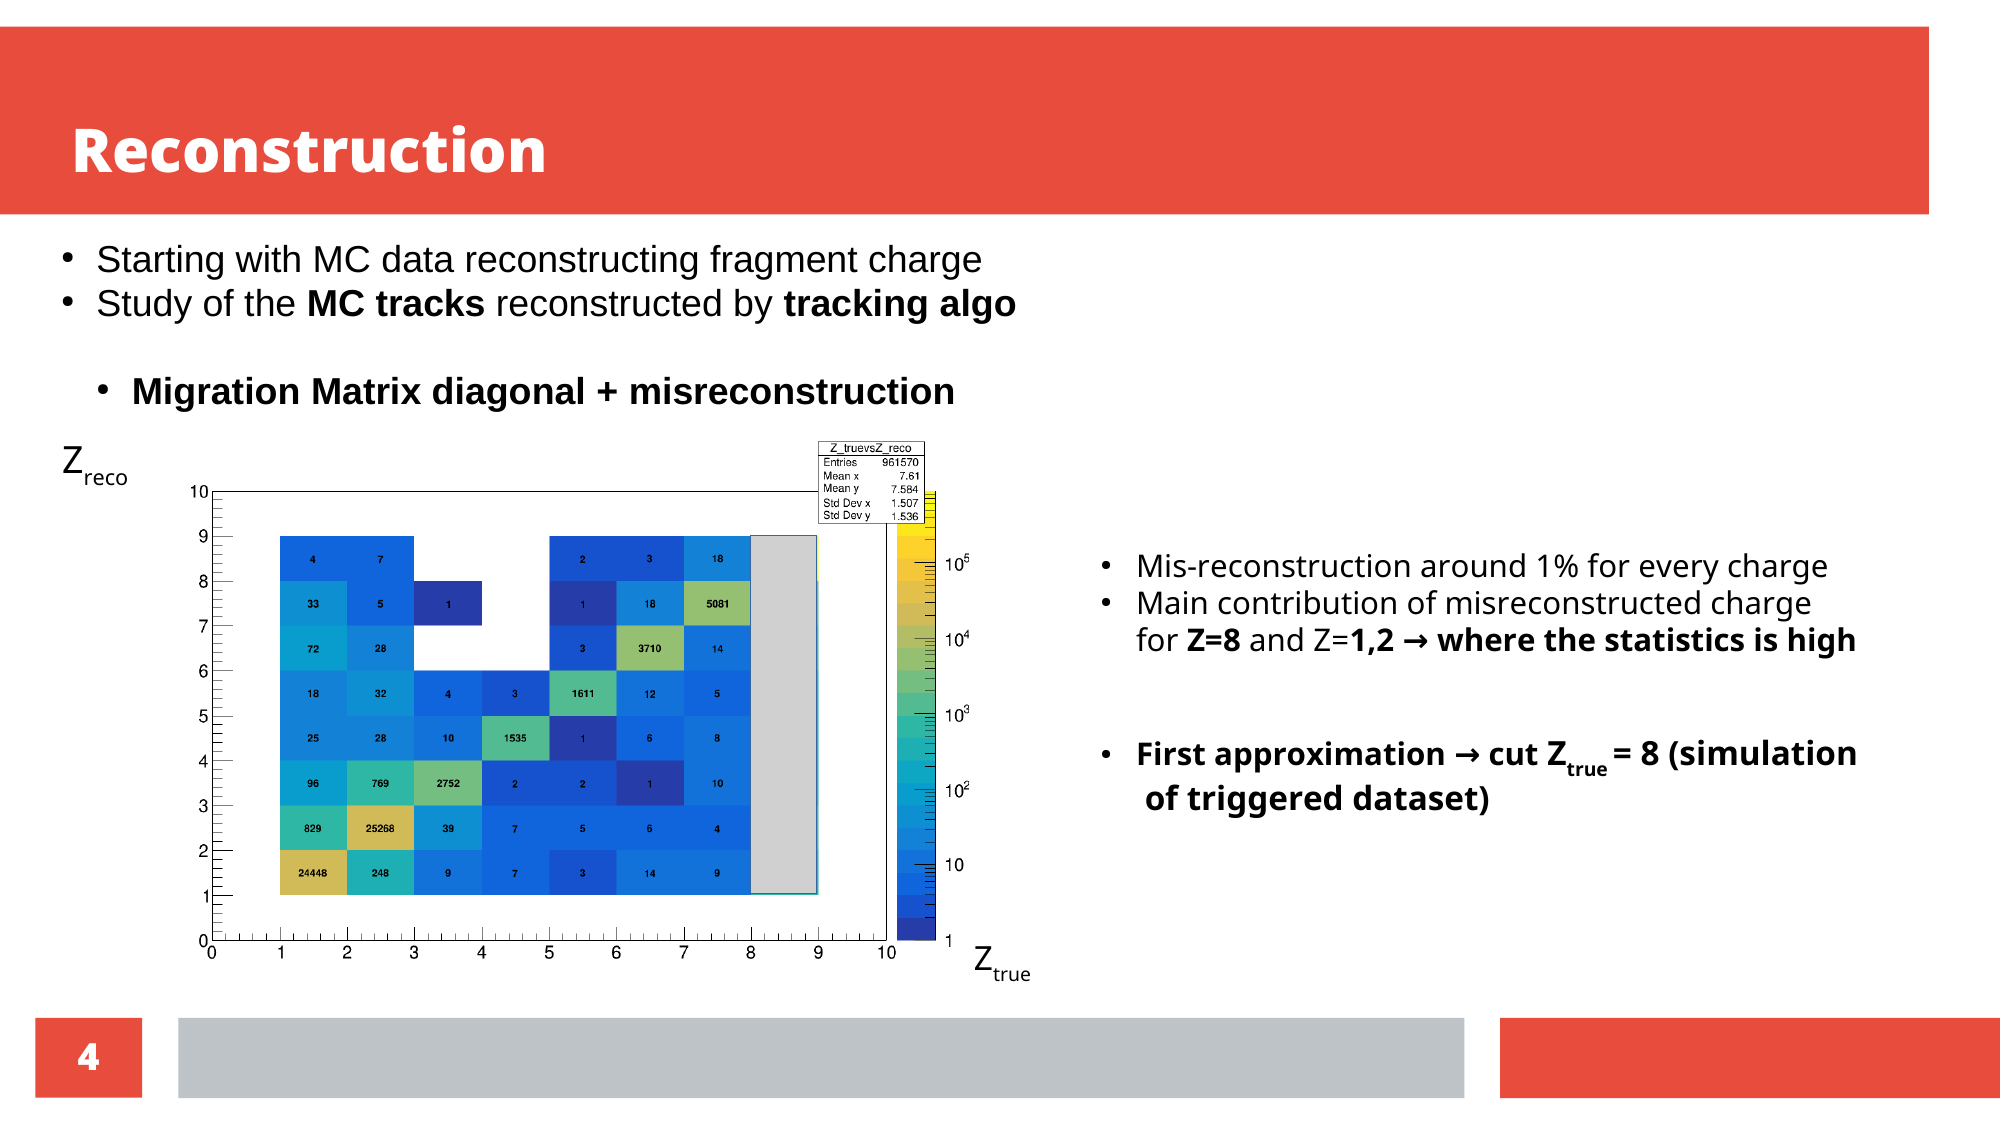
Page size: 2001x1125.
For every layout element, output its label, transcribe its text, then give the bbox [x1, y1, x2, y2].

text_box Zreco [47, 428, 151, 520]
text_box Starting with MC data reconstructing fragment charge Study of the MC tracks reconstructed by tracking algo Migration Matrix diagonal + misreconstruction [46, 229, 1926, 422]
text_box Mis-reconstruction around 1% for every charge Main contribution of misreconstructed charge for Z=8 and Z=1,2 → where the statistics is high First approximation → cut Ztrue = 8 (simulation of triggered dataset) [1085, 541, 1985, 850]
text_box [750, 535, 817, 894]
text_box Ztrue [959, 930, 1052, 993]
picture [139, 436, 969, 975]
title Reconstruction [71, 53, 1929, 188]
